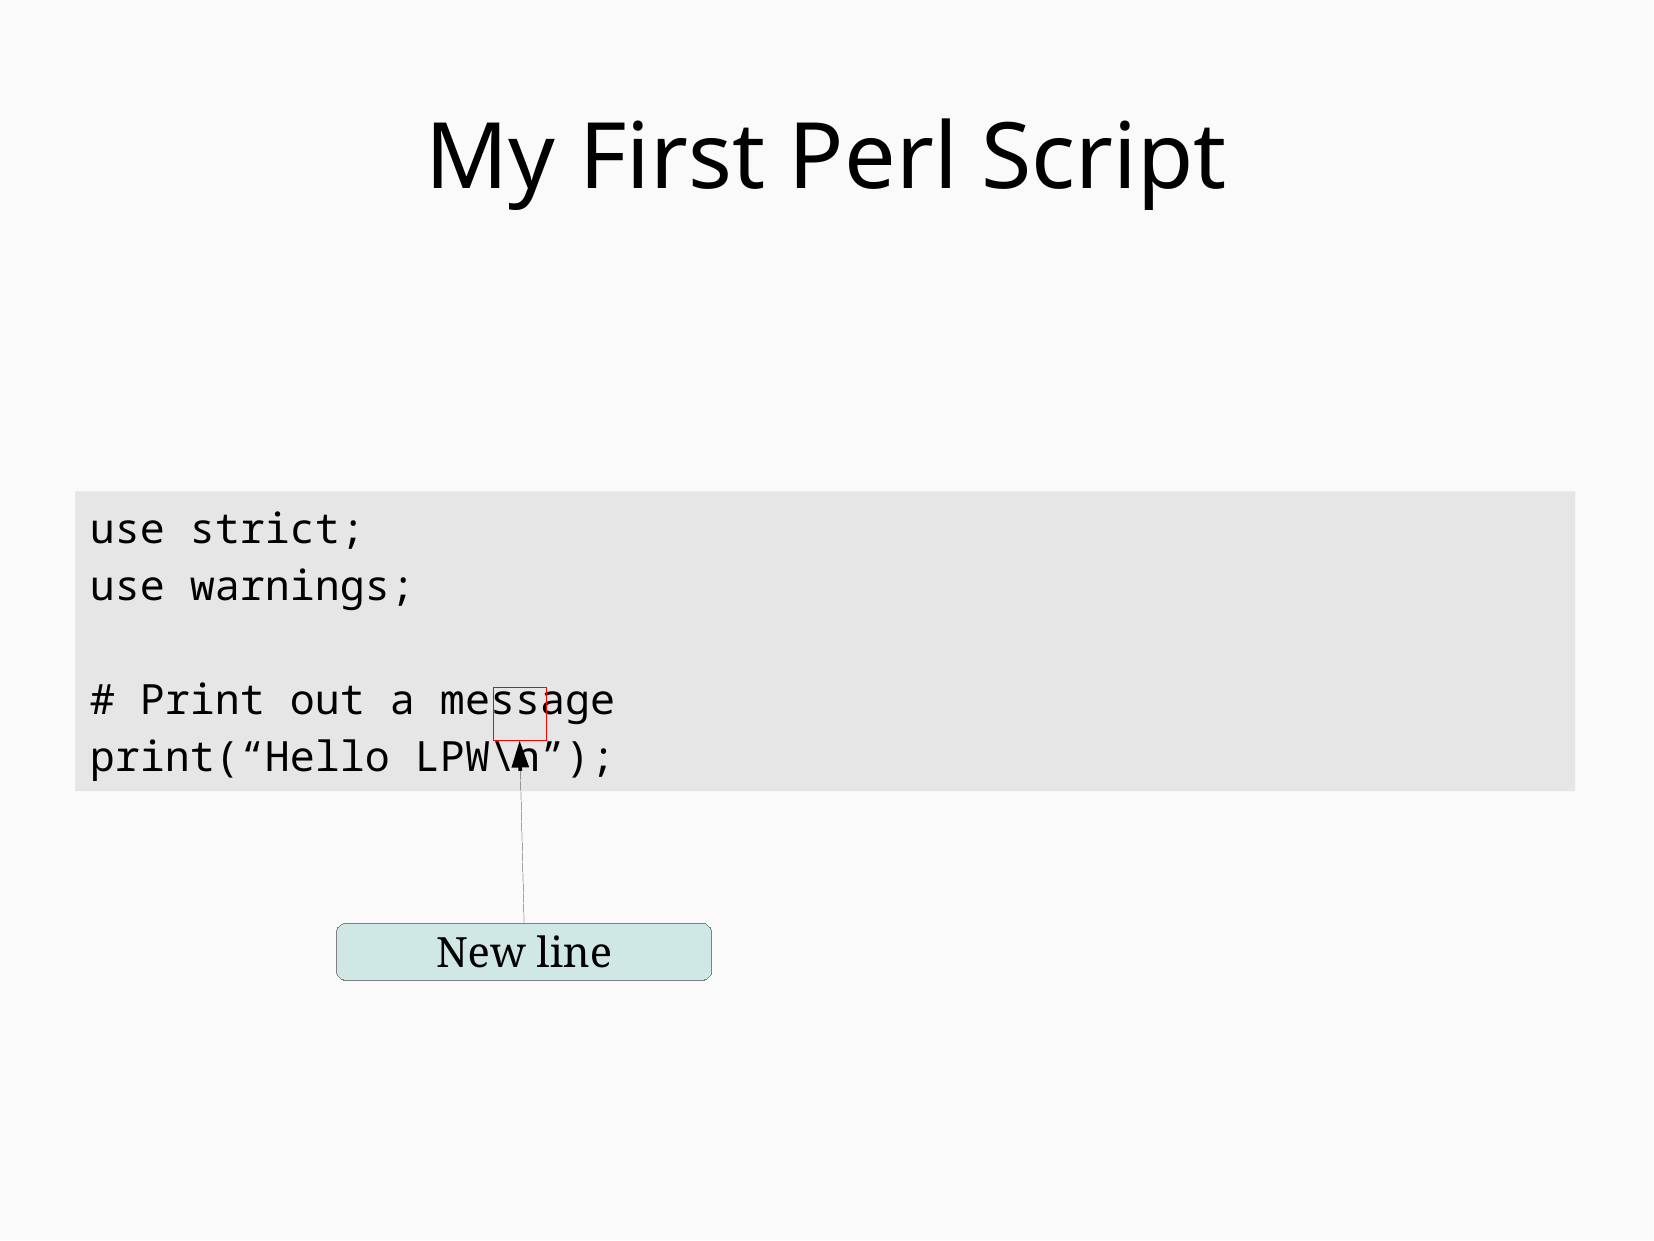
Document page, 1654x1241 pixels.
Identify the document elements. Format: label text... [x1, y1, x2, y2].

title My First Perl Script [82, 49, 1571, 257]
text_box New line [336, 923, 712, 981]
text_box use strict; use warnings; # Print out a message print(“Hello LPW\n”); [75, 491, 1576, 749]
text_box use strict; use warnings; # Print out a message print(“Hello LPW\n”); [494, 688, 546, 740]
